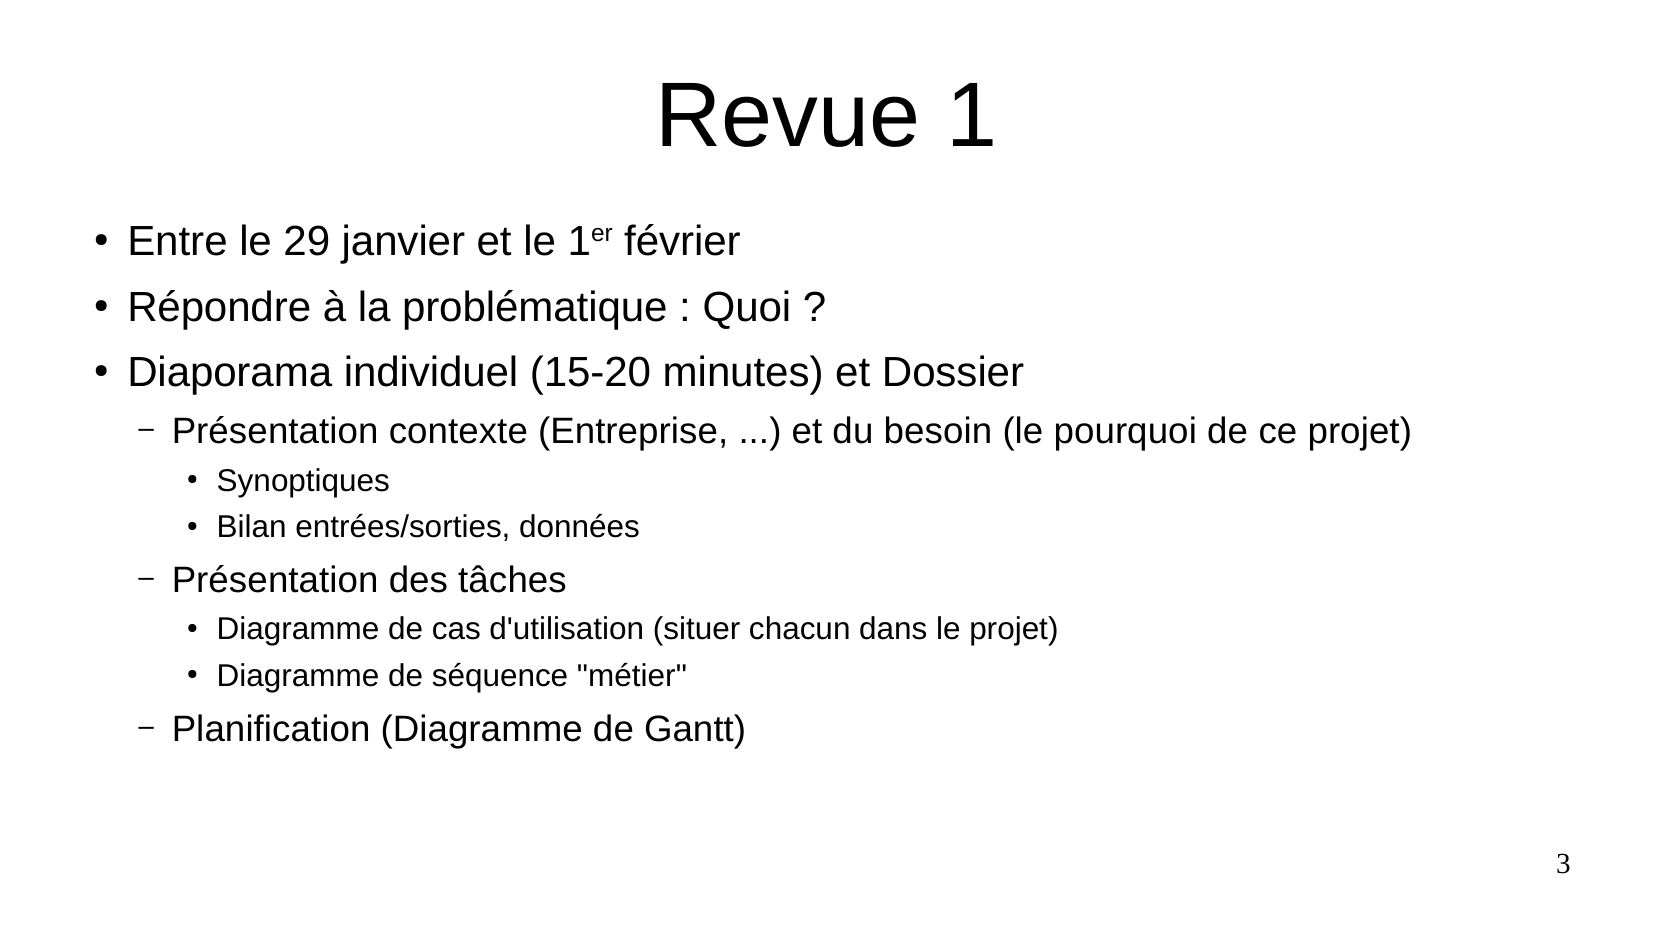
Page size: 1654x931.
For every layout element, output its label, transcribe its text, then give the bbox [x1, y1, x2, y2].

list Entre le 29 janvier et le 1er février Répondre à la problématique : Quoi ? Diaporama individuel (15-20 minutes) et Dossier Présentation contexte (Entreprise, ...) et du besoin (le pourquoi de ce projet) Synoptiques Bilan entrées/sorties, données Présentation des tâches Diagramme de cas d'utilisation (situer chacun dans le projet) Diagramme de séquence "métier" Planification (Diagramme de Gantt) [82, 217, 1571, 758]
title Revue 1 [82, 37, 1571, 193]
